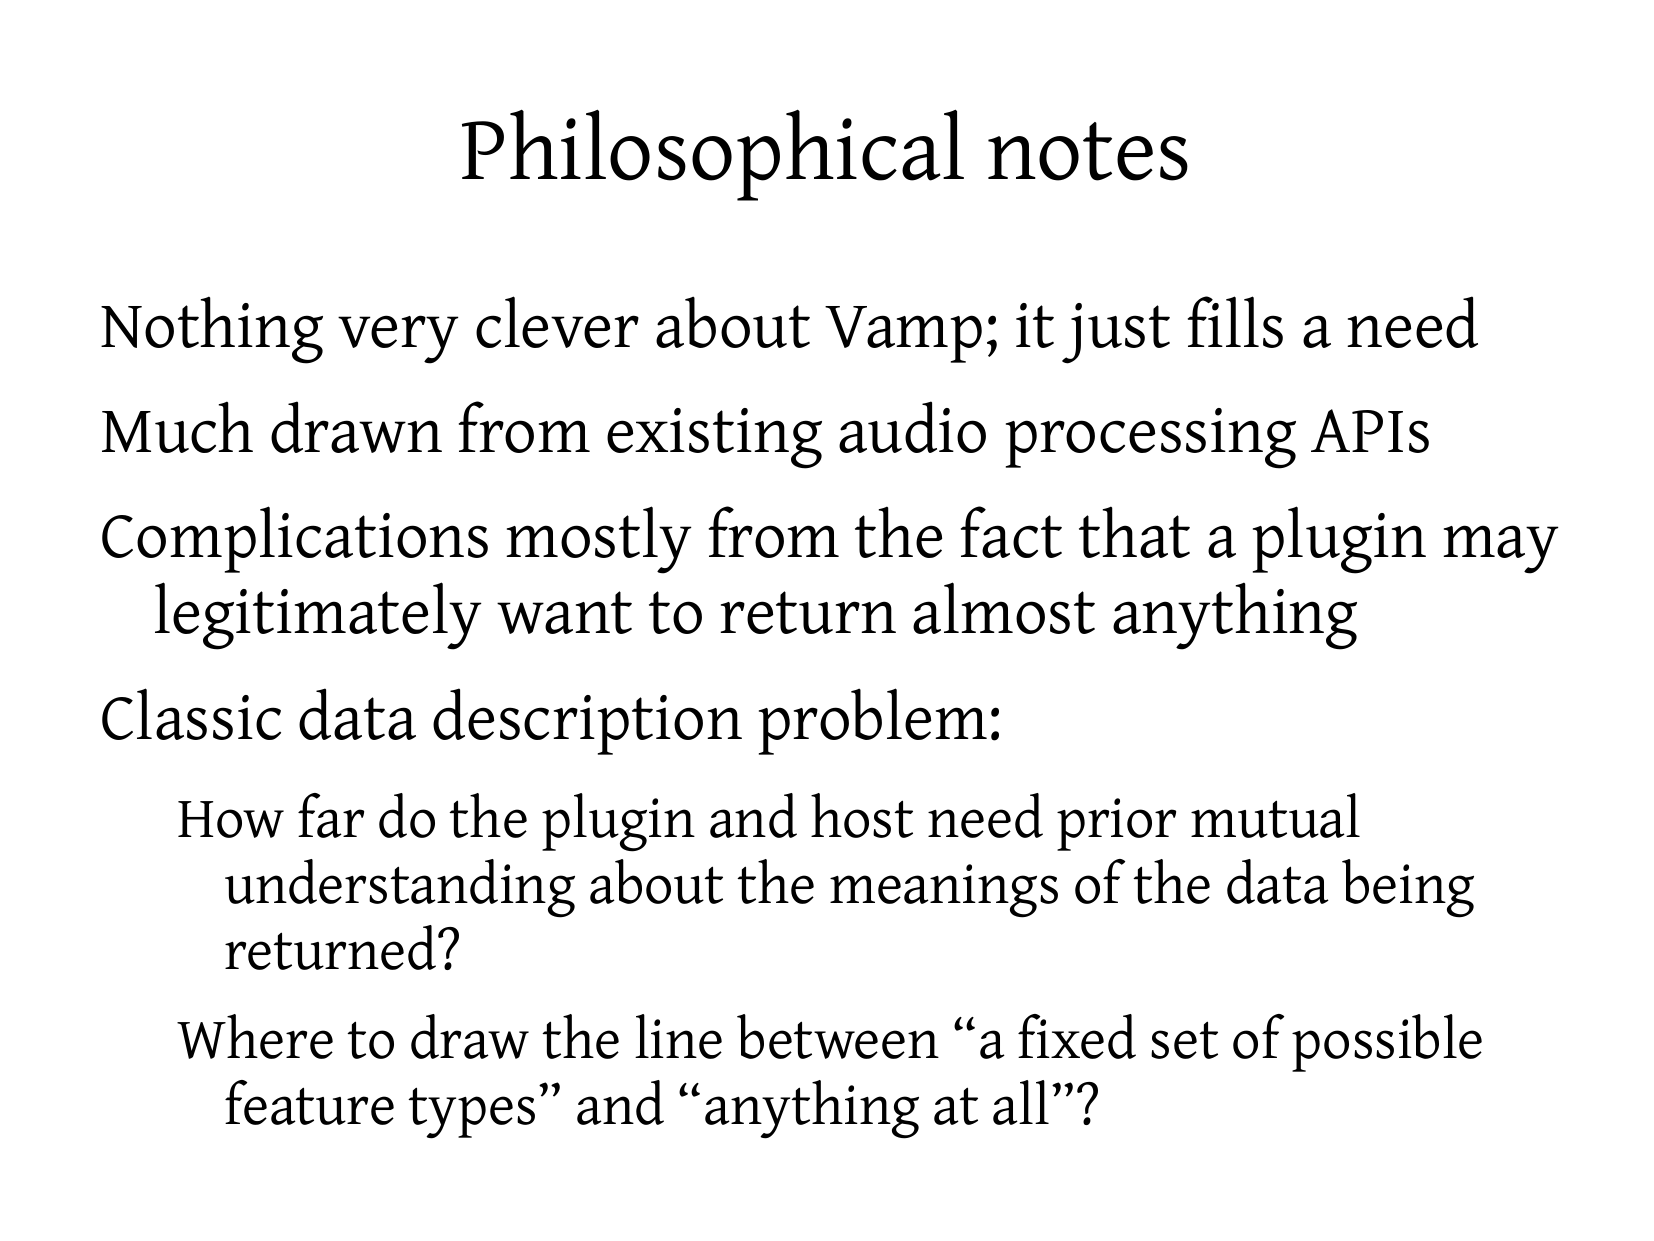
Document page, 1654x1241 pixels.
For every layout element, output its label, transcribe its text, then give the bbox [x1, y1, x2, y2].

title Philosophical notes [82, 56, 1571, 250]
list Nothing very clever about Vamp; it just fills a need Much drawn from existing audio processing APIs Complications mostly from the fact that a plugin may legitimately want to return almost anything Classic data description problem: How far do the plugin and host need prior mutual understanding about the meanings of the data being returned? Where to draw the line between “a fixed set of possible feature types” and “anything at all”? [82, 290, 1571, 1141]
